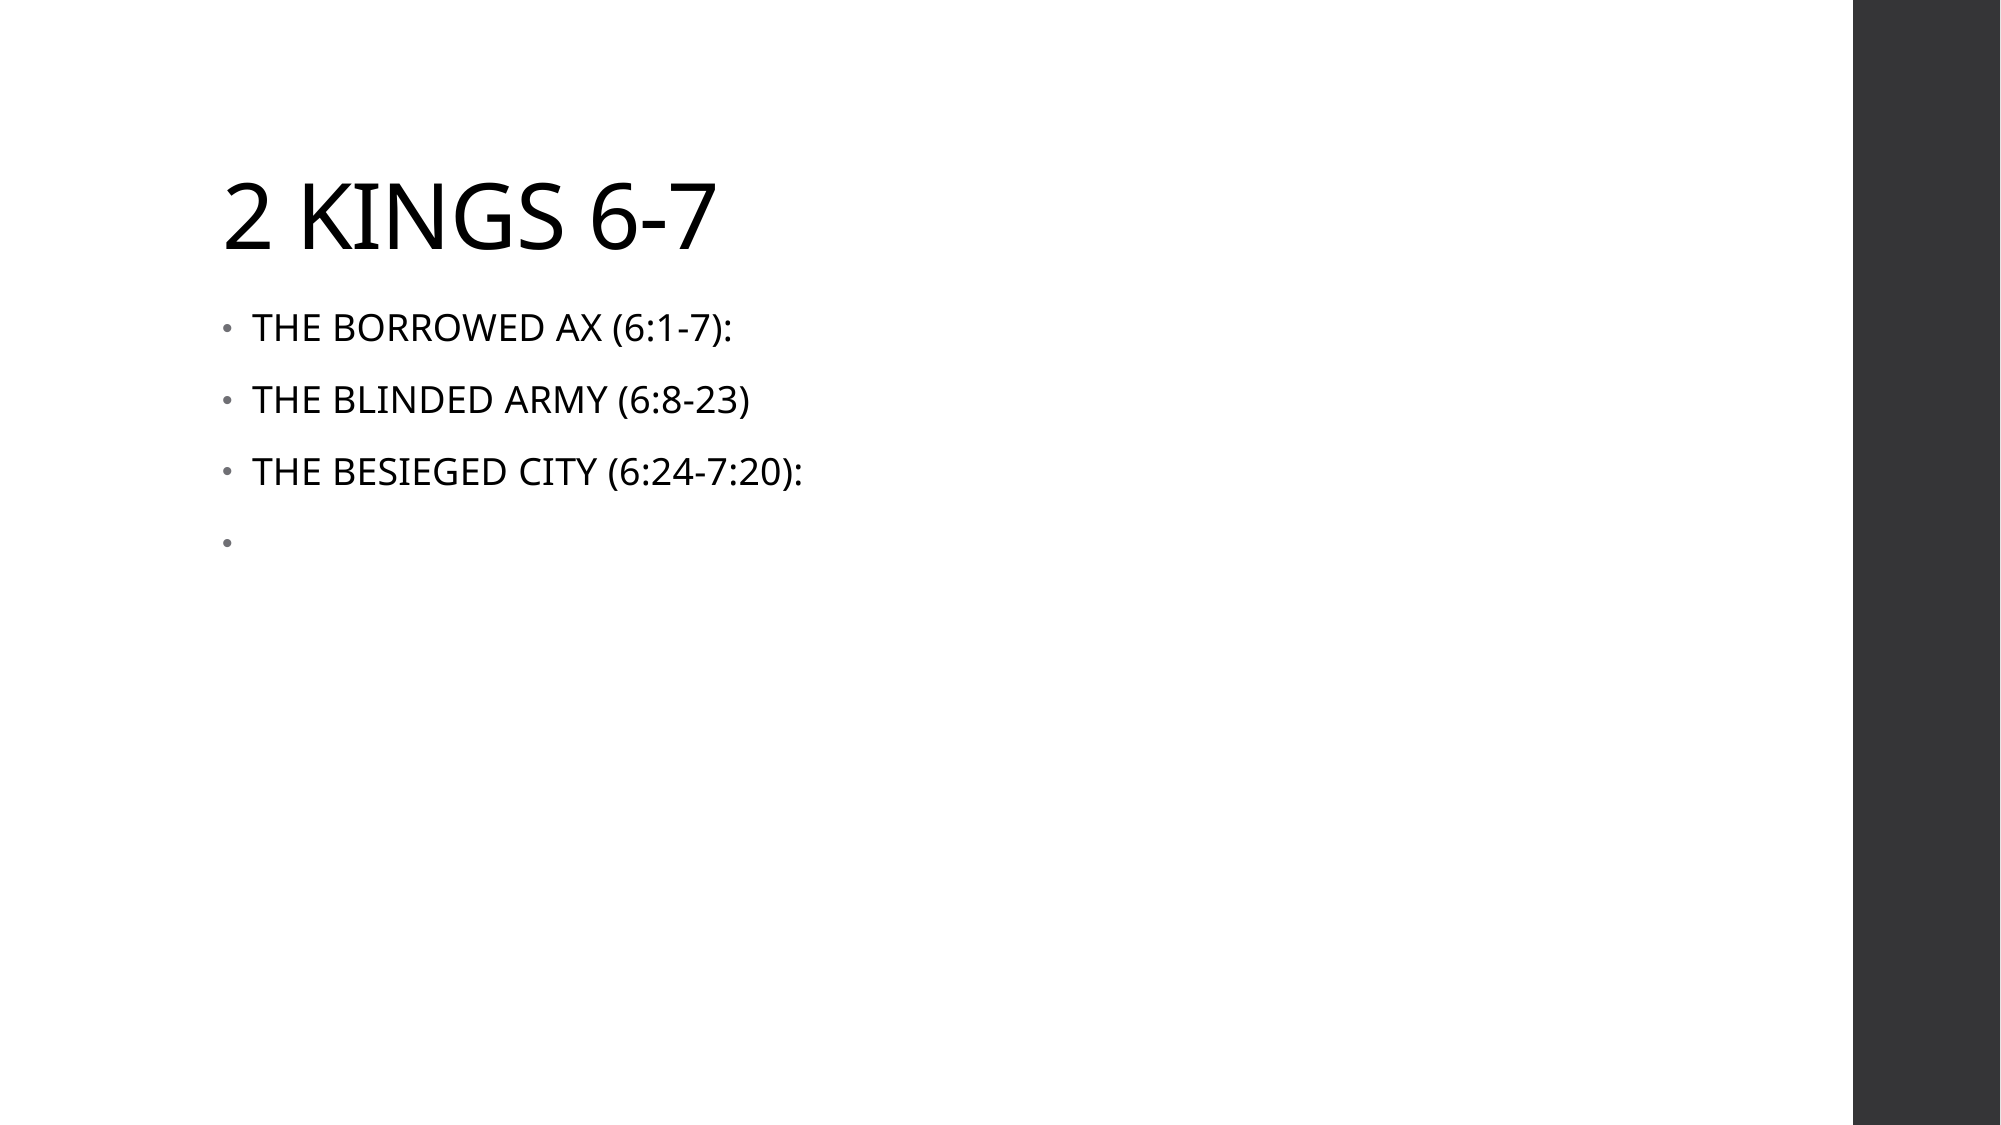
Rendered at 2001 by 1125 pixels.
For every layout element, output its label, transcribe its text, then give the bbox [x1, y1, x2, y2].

title 2 KINGS 6-7 [206, 60, 1797, 278]
list THE BORROWED AX (6:1-7): THE BLINDED ARMY (6:8-23) THE BESIEGED CITY (6:24-7:20): [206, 299, 1617, 1014]
